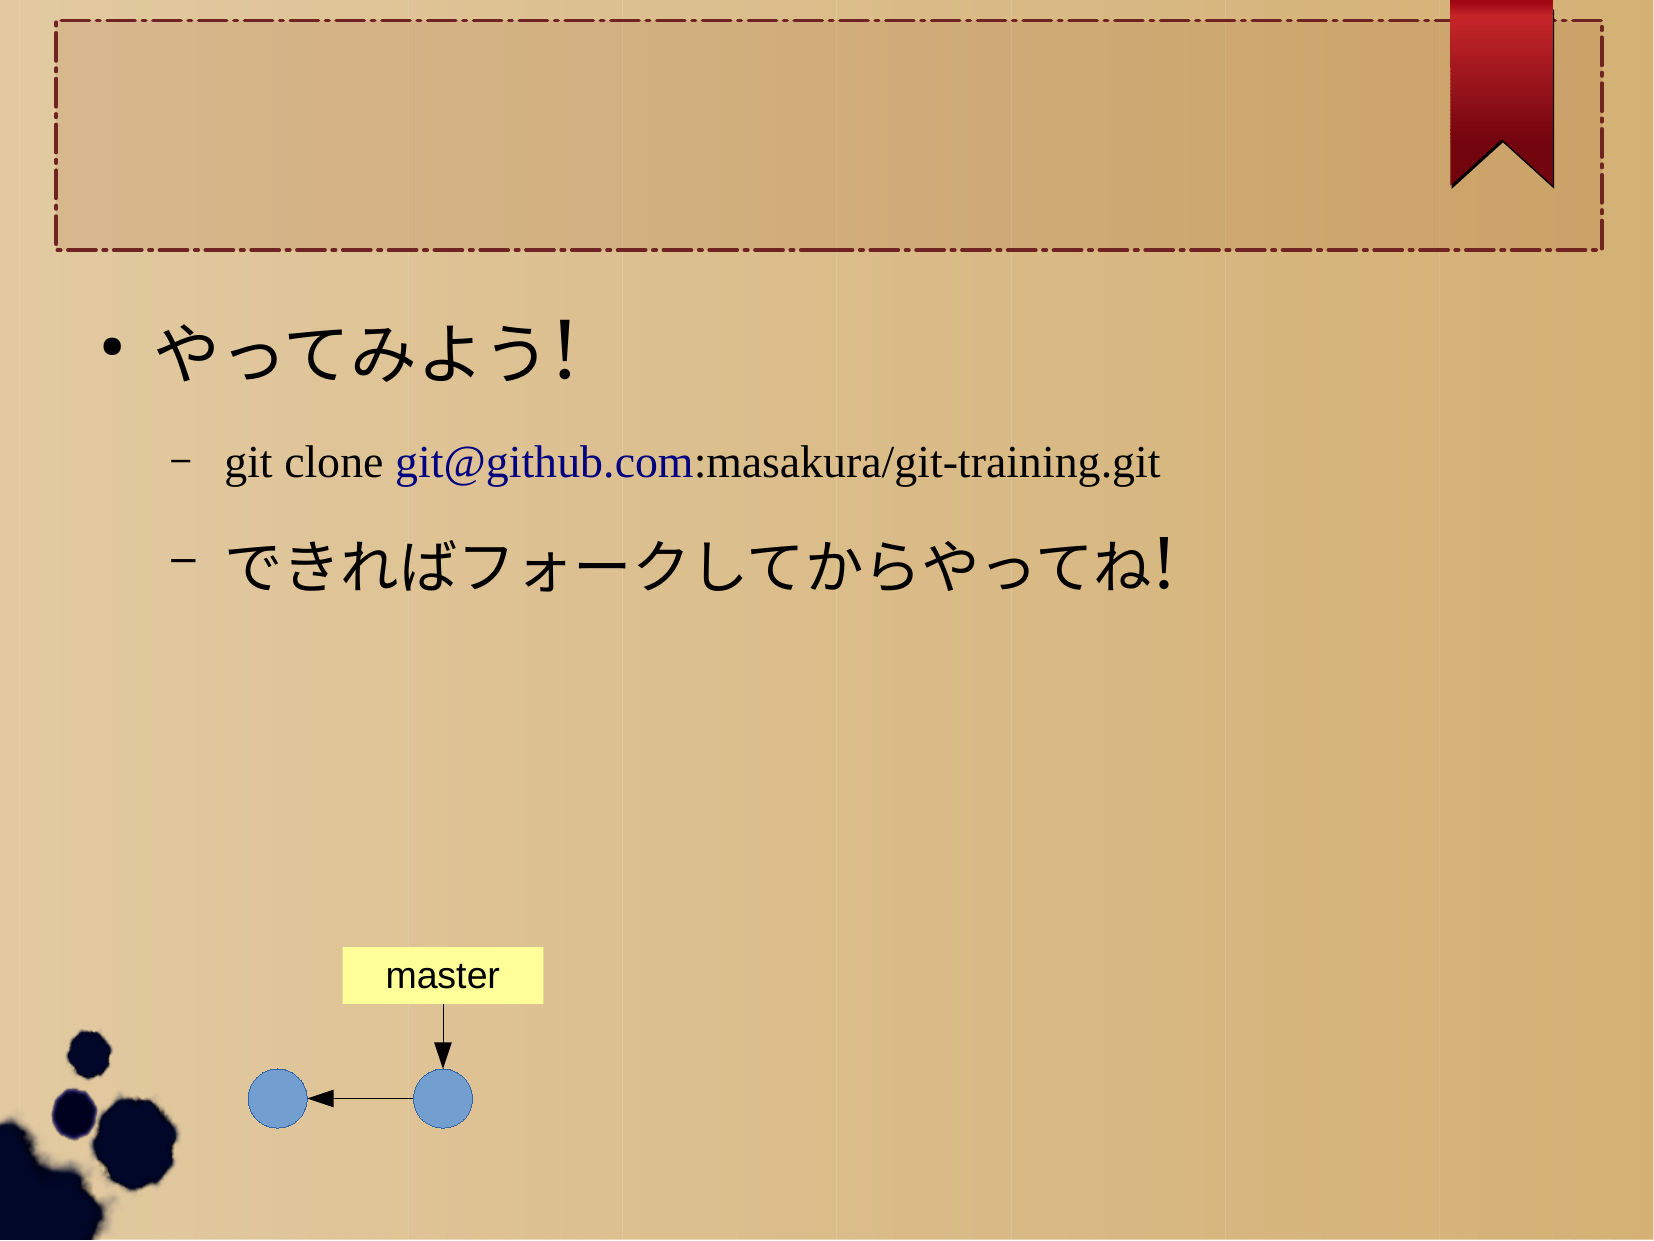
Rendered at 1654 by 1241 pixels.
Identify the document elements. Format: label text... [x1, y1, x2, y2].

text_box [413, 1069, 473, 1129]
text_box [248, 1068, 308, 1129]
list やってみよう! git clone git@github.com:masakura/git-training.git できればフォークしてからやってね! [82, 299, 1571, 1019]
